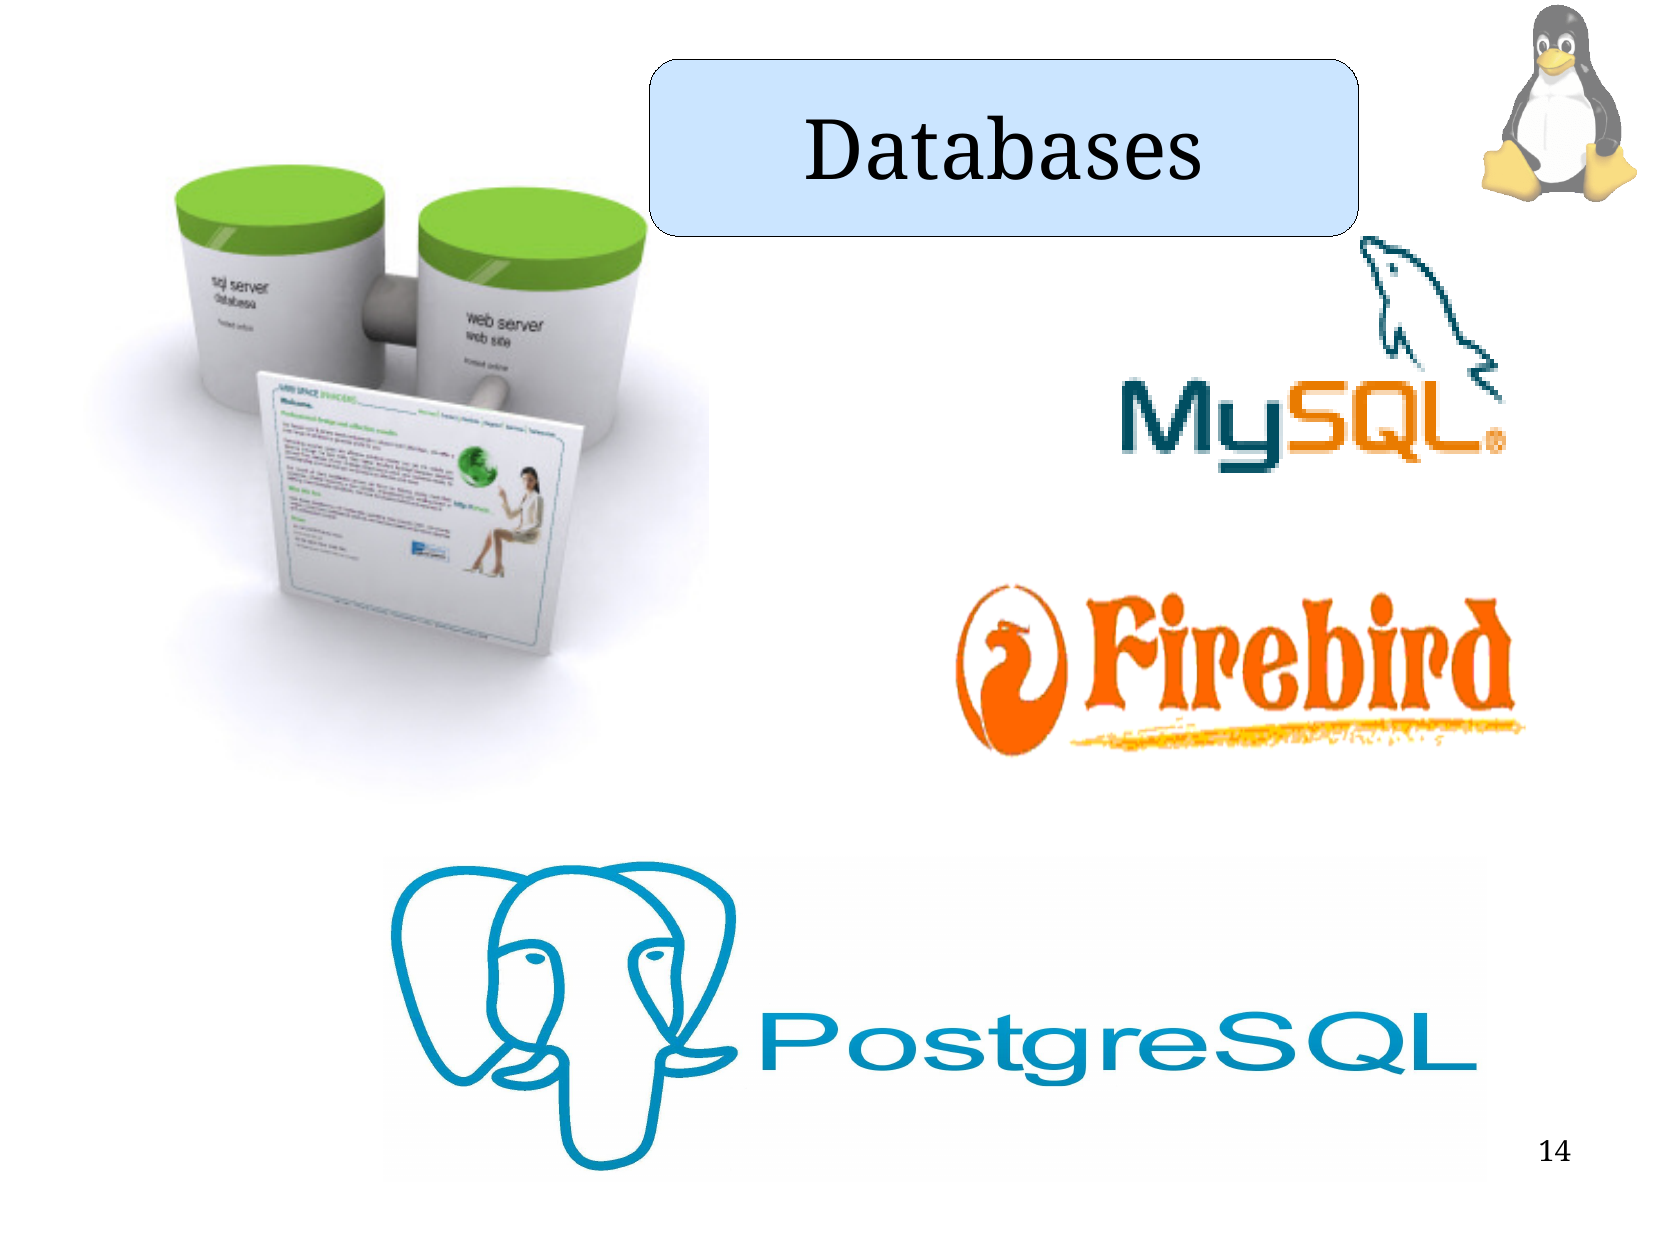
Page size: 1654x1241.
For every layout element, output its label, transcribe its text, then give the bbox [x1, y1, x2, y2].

picture [952, 581, 1536, 768]
picture [1122, 236, 1506, 473]
picture [83, 111, 1487, 1182]
text_box Databases [649, 59, 1359, 237]
